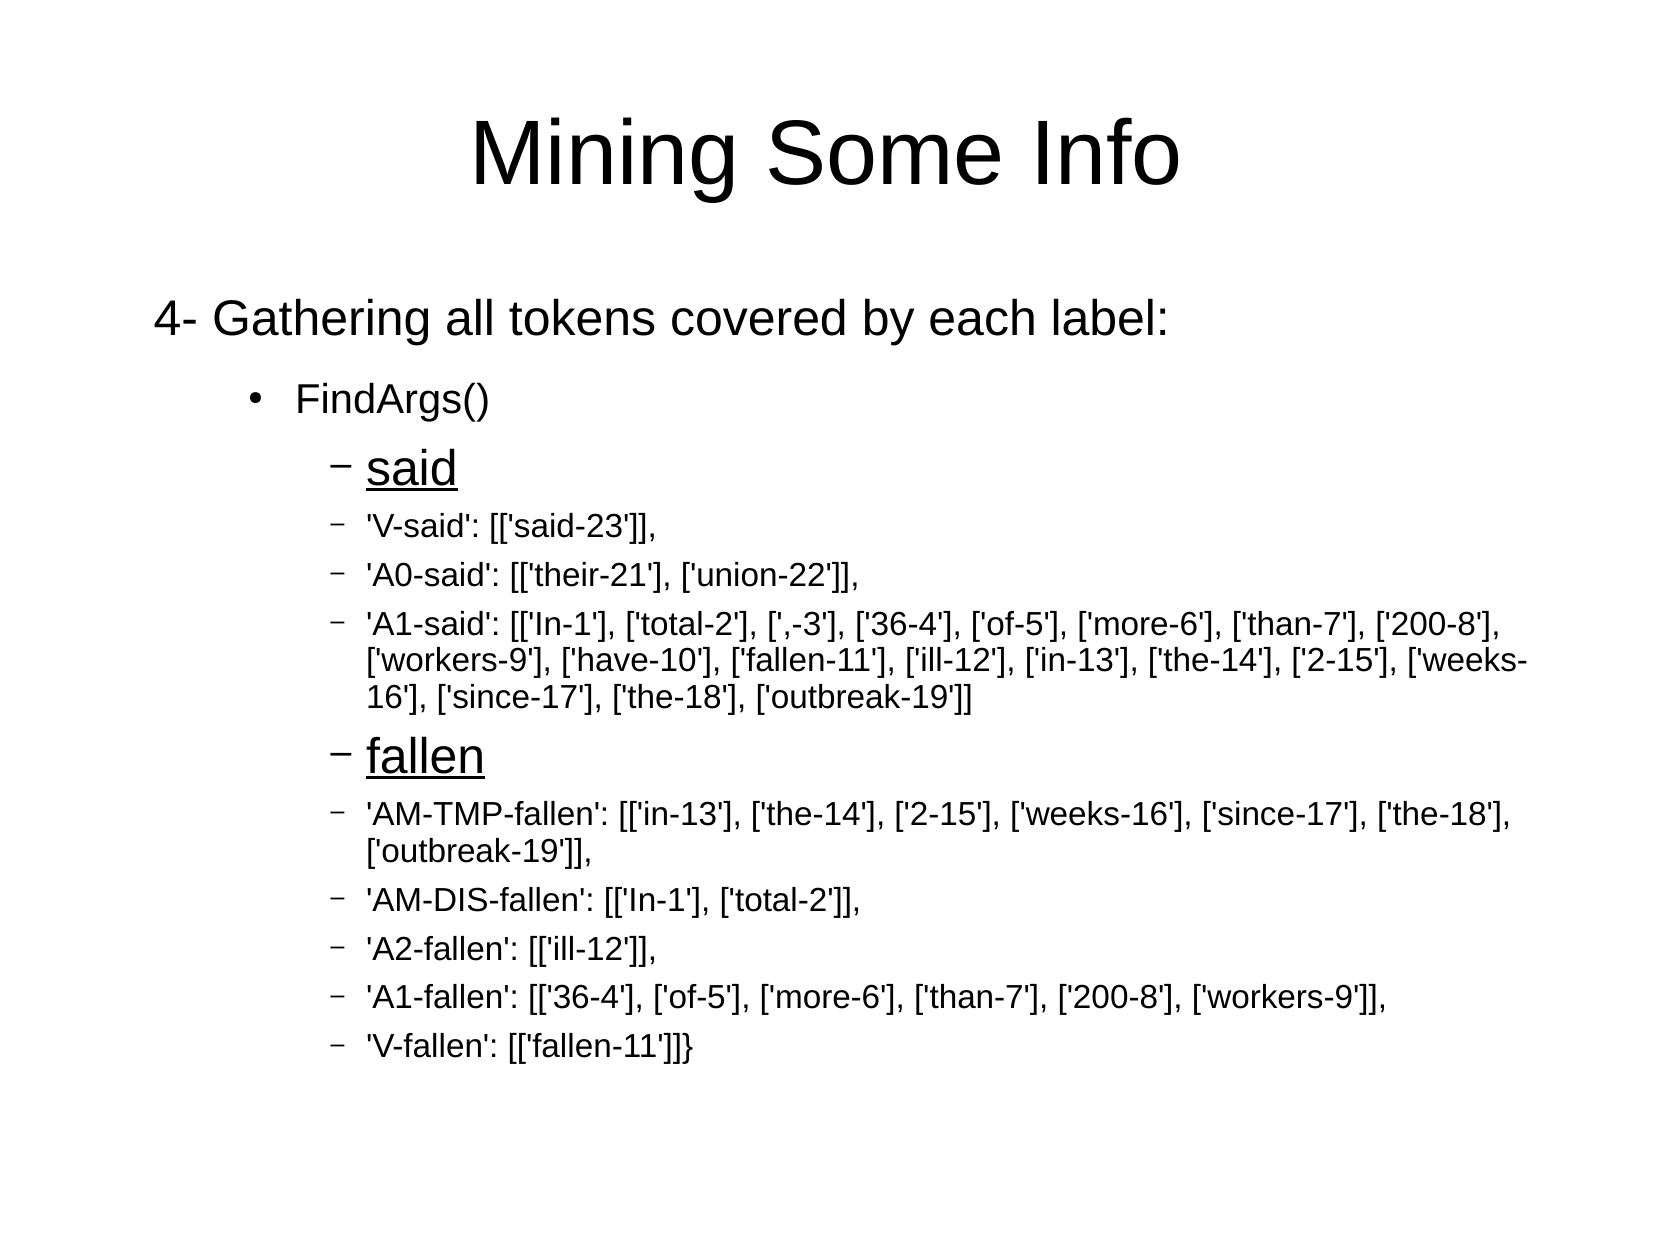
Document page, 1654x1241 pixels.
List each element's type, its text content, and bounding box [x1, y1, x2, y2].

list 4- Gathering all tokens covered by each label: FindArgs() said 'V-said': [['said-23']], 'A0-said': [['their-21'], ['union-22']], 'A1-said': [['In-1'], ['total-2'], [',-3'], ['36-4'], ['of-5'], ['more-6'], ['than-7'], ['200-8'], ['workers-9'], ['have-10'], ['fallen-11'], ['ill-12'], ['in-13'], ['the-14'], ['2-15'], ['weeks-16'], ['since-17'], ['the-18'], ['outbreak-19']] fallen 'AM-TMP-fallen': [['in-13'], ['the-14'], ['2-15'], ['weeks-16'], ['since-17'], ['the-18'], ['outbreak-19']], 'AM-DIS-fallen': [['In-1'], ['total-2']], 'A2-fallen': [['ill-12']], 'A1-fallen': [['36-4'], ['of-5'], ['more-6'], ['than-7'], ['200-8'], ['workers-9']], 'V-fallen': [['fallen-11']]} [82, 290, 1538, 1156]
title Mining Some Info [82, 49, 1571, 257]
